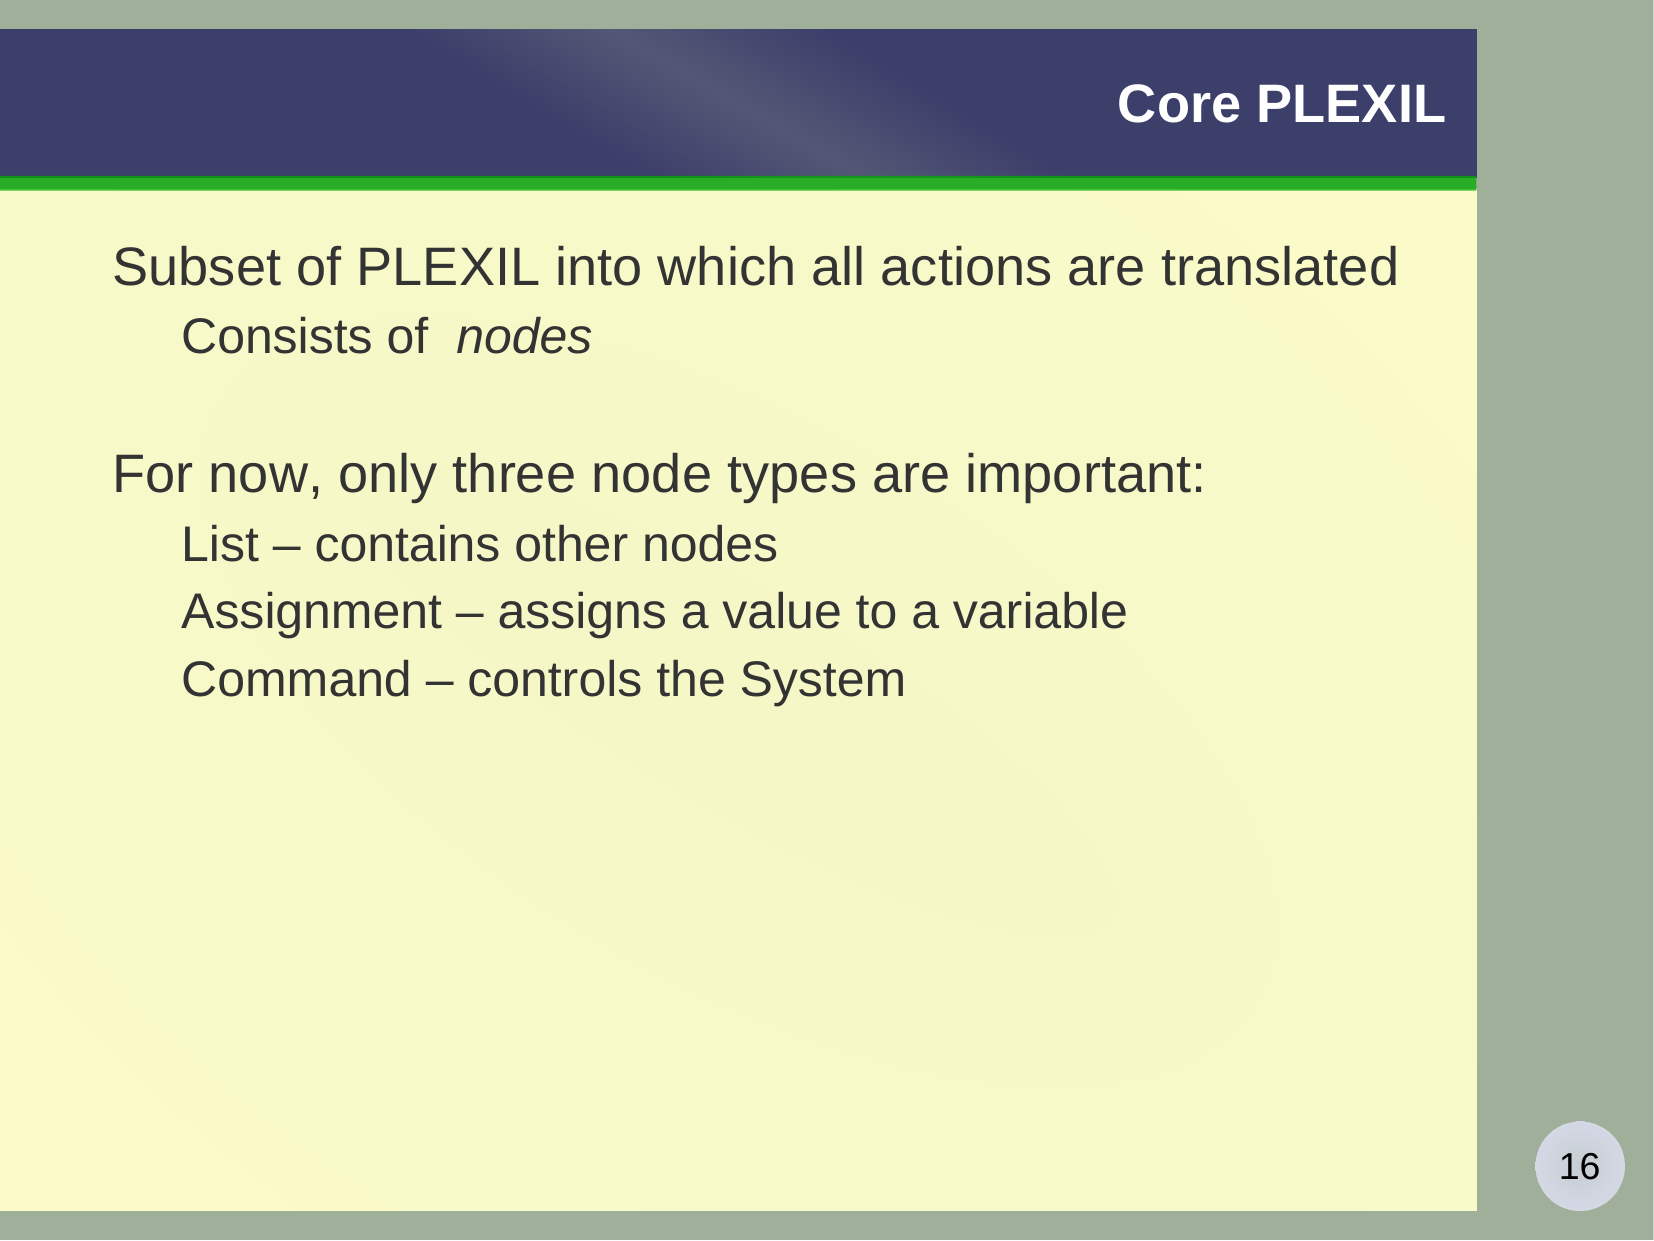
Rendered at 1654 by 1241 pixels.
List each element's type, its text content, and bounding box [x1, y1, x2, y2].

title Core PLEXIL [29, 59, 1447, 148]
list Subset of PLEXIL into which all actions are translated Consists of nodes For now, only three node types are important: List – contains other nodes Assignment – assigns a value to a variable Command – controls the System [59, 236, 1418, 1182]
